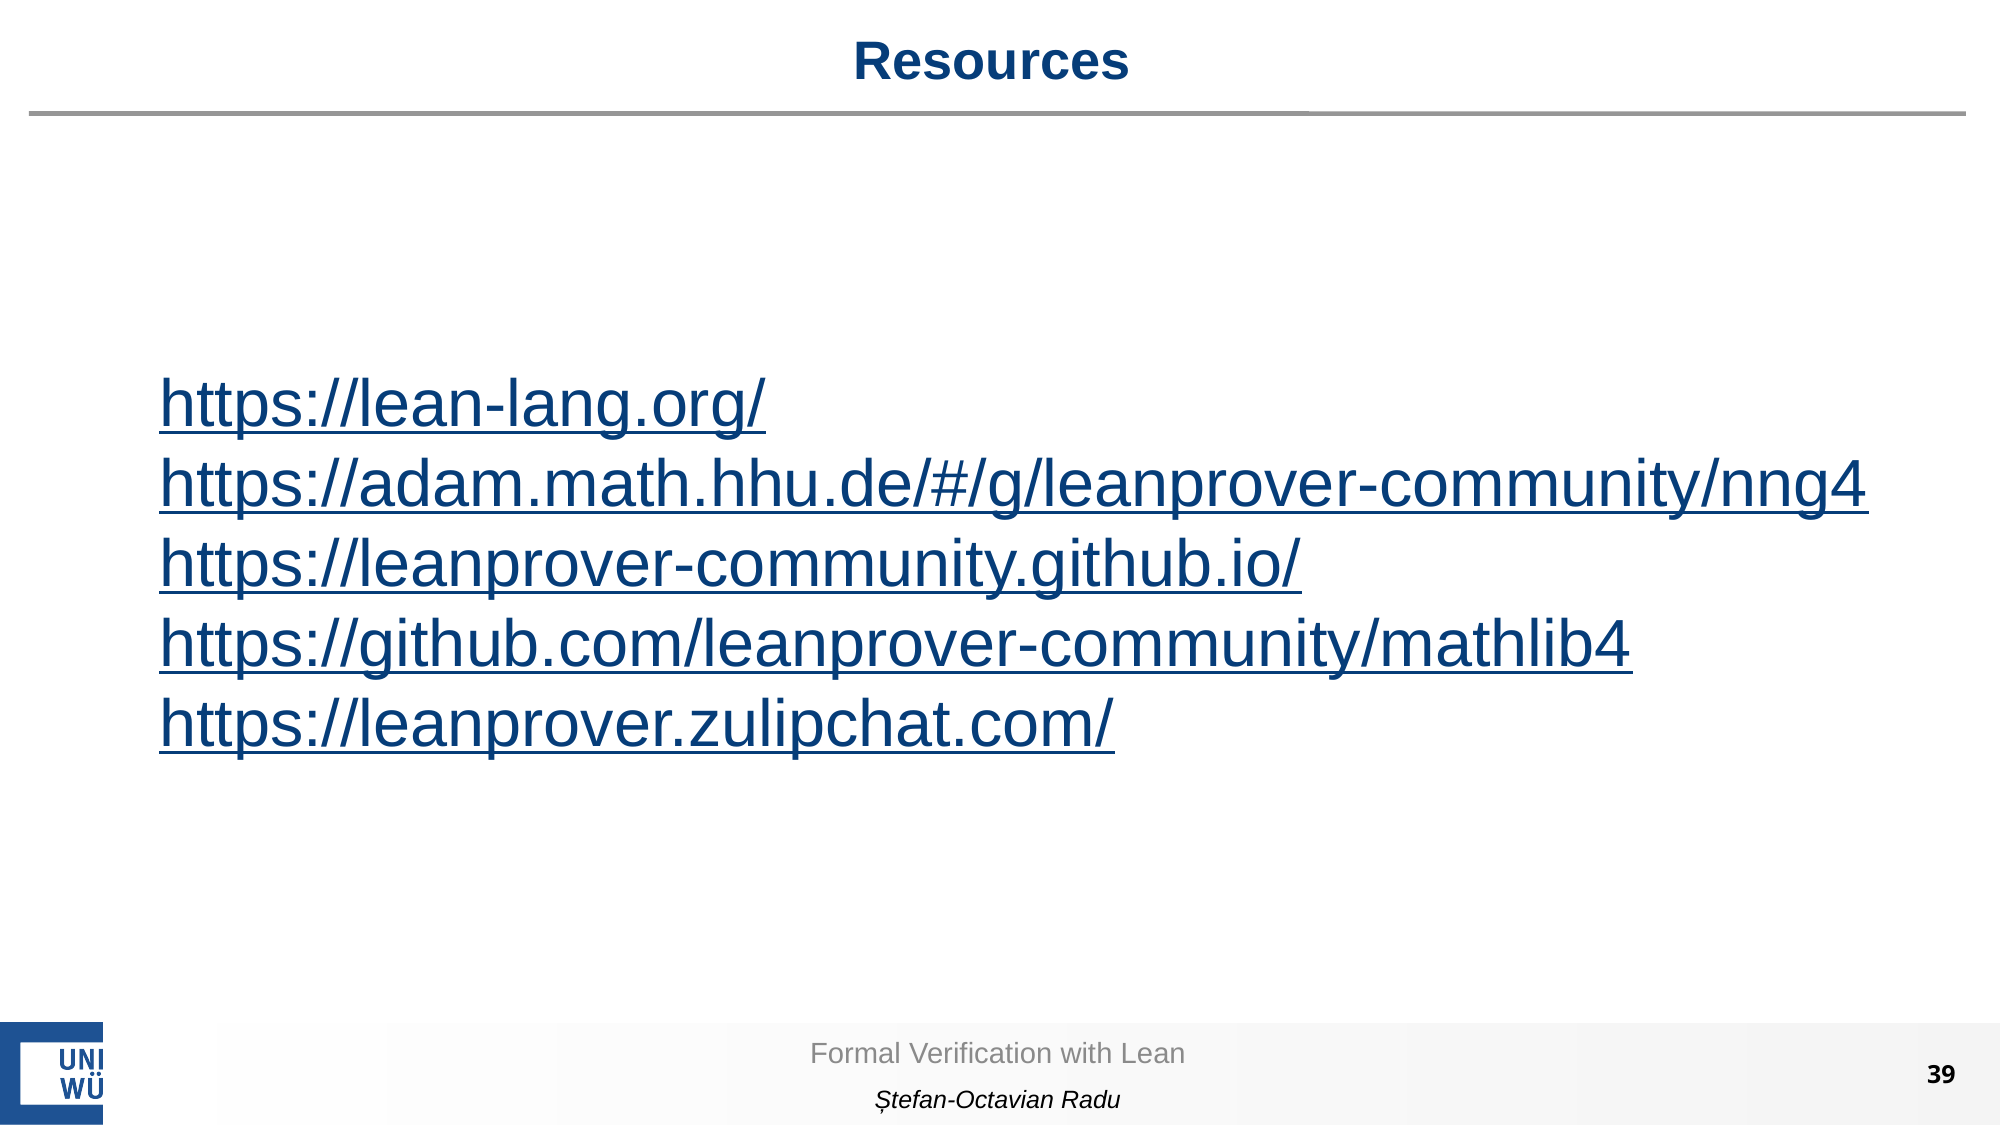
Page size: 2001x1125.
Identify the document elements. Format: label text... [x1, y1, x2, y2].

text_box https://lean-lang.org/ https://adam.math.hhu.de/#/g/leanprover-community/nng4 https://leanprover-community.github.io/ https://github.com/leanprover-community/mathlib4 https://leanprover.zulipchat.com/ [144, 345, 1916, 776]
title Resources [118, 4, 1867, 111]
picture [0, 1022, 103, 1125]
